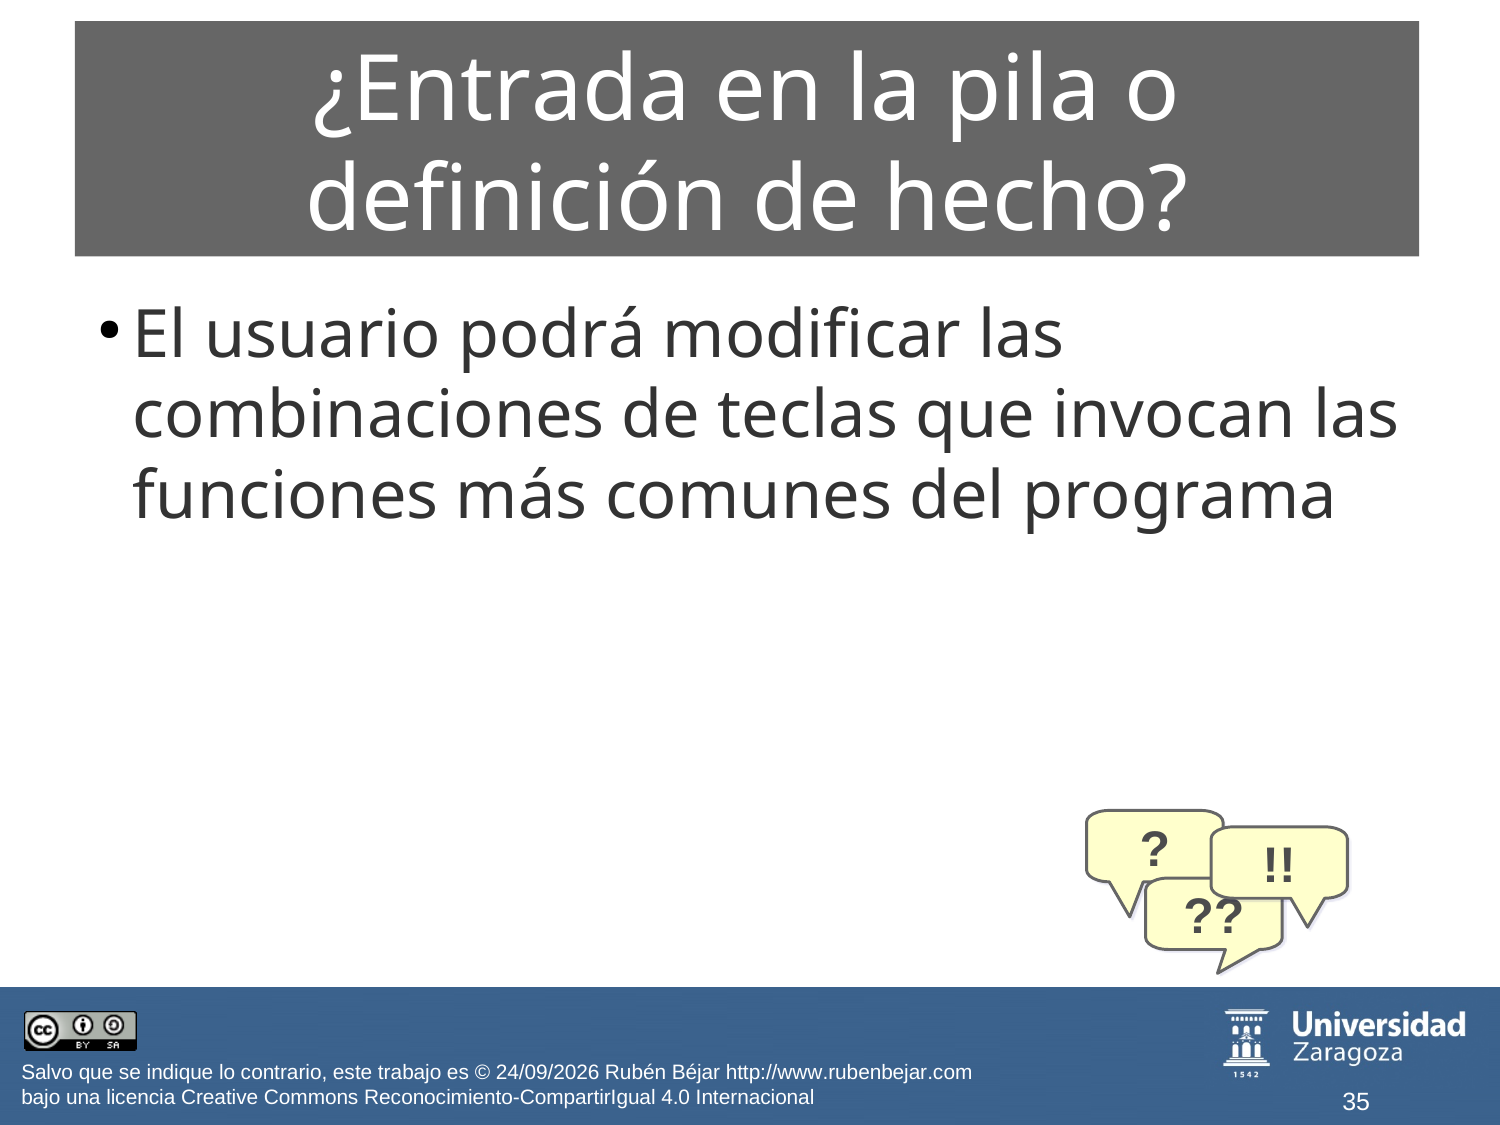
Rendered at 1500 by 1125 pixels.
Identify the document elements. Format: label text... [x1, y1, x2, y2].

text_box !! [1211, 826, 1348, 928]
picture [0, 987, 1500, 1125]
list El usuario podrá modificar las combinaciones de teclas que invocan las funciones más comunes del programa [82, 283, 1418, 957]
text_box ? [1086, 810, 1224, 917]
text_box ?? [1145, 878, 1283, 974]
title ¿Entrada en la pila o definición de hecho? [74, 21, 1420, 257]
